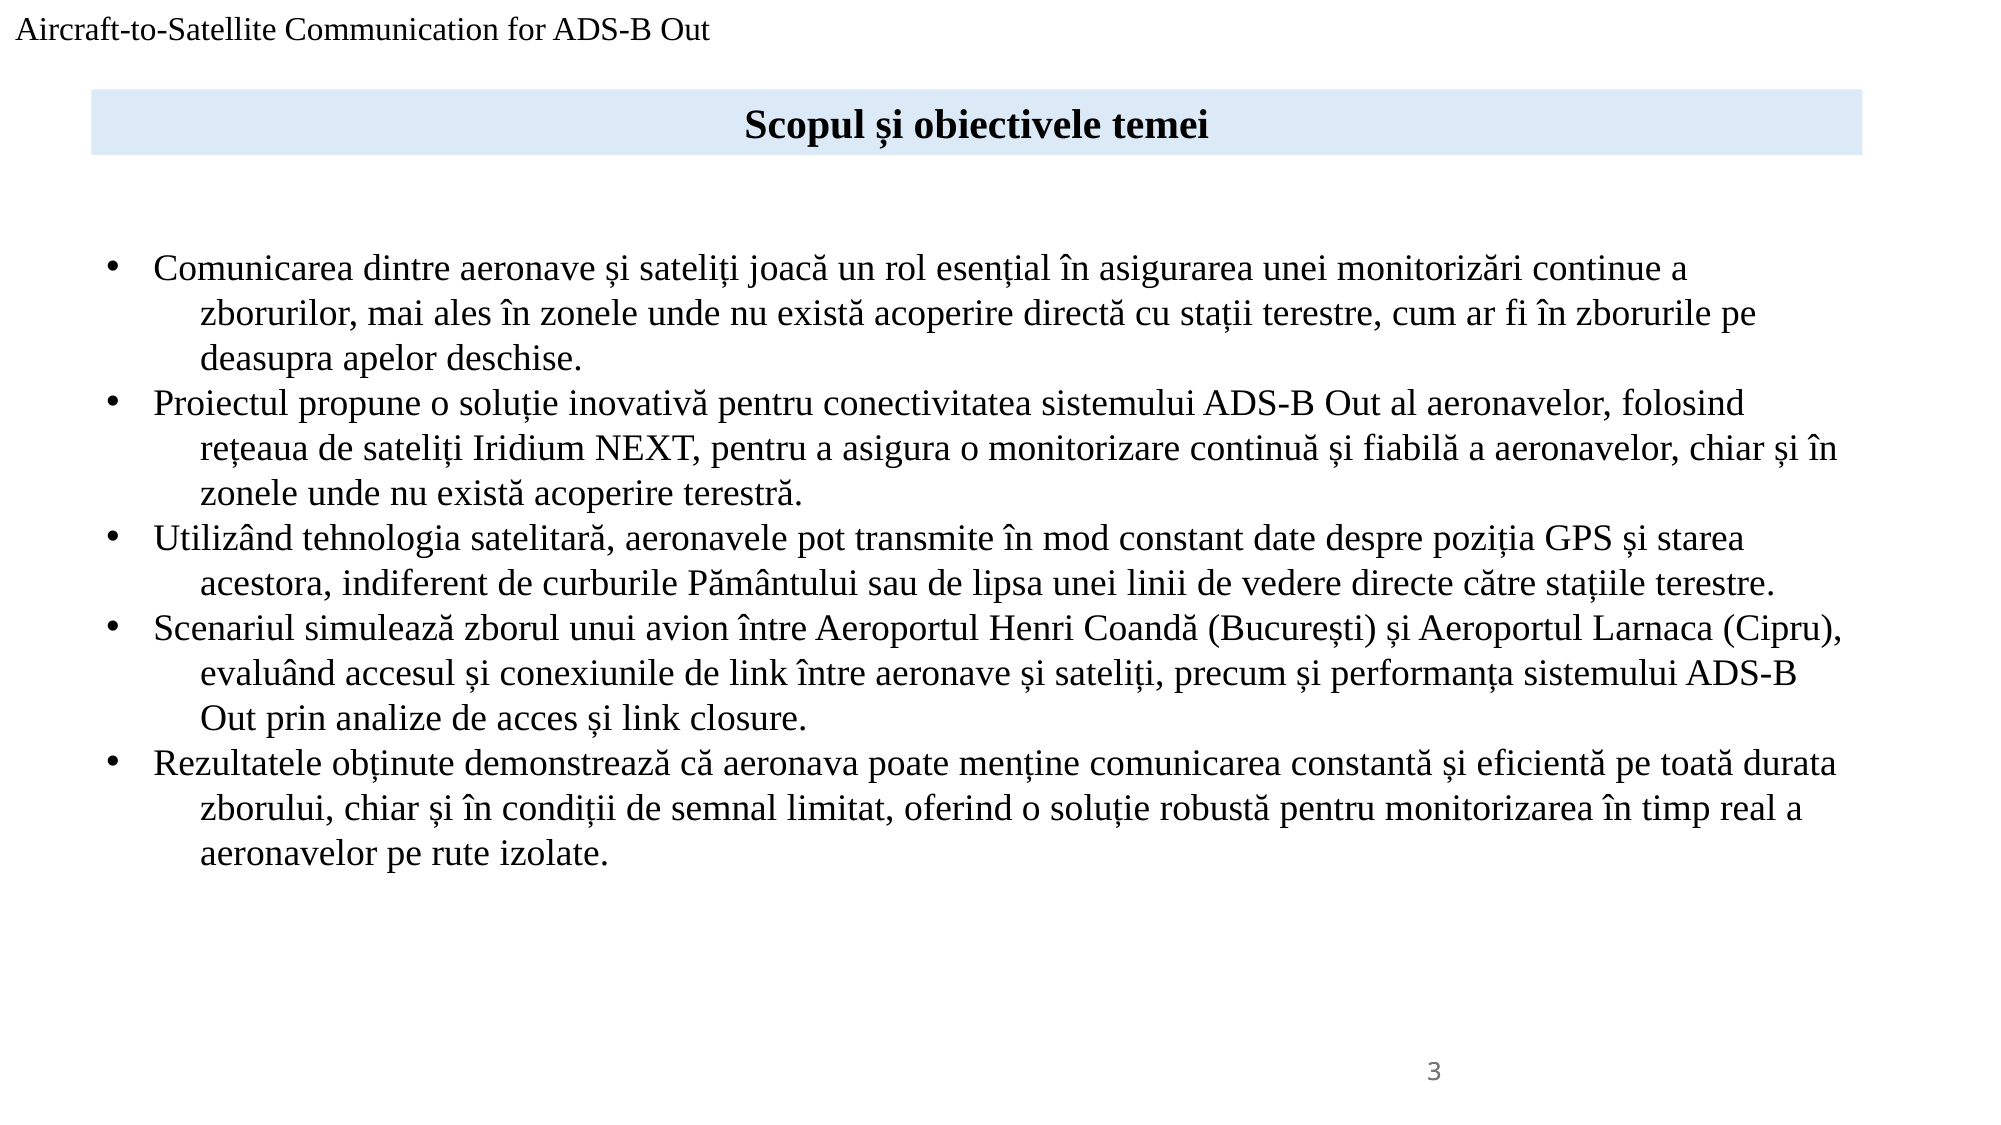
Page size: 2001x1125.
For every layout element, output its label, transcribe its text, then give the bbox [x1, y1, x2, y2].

text_box [1412, 1042, 1863, 1103]
text_box Scopul și obiectivele temei [91, 89, 1863, 155]
text_box Comunicarea dintre aeronave și sateliți joacă un rol esențial în asigurarea unei monitorizări continue a zborurilor, mai ales în zonele unde nu există acoperire directă cu stații terestre, cum ar fi în zborurile pe deasupra apelor deschise. Proiectul propune o soluție inovativă pentru conectivitatea sistemului ADS-B Out al aeronavelor, folosind rețeaua de sateliți Iridium NEXT, pentru a asigura o monitorizare continuă și fiabilă a aeronavelor, chiar și în zonele unde nu există acoperire terestră. Utilizând tehnologia satelitară, aeronavele pot transmite în mod constant date despre poziția GPS și starea acestora, indiferent de curburile Pământului sau de lipsa unei linii de vedere directe către stațiile terestre. Scenariul simulează zborul unui avion între Aeroportul Henri Coandă (București) și Aeroportul Larnaca (Cipru), evaluând accesul și conexiunile de link între aeronave și sateliți, precum și performanța sistemului ADS-B Out prin analize de acces și link closure. Rezultatele obținute demonstrează că aeronava poate menține comunicarea constantă și eficientă pe toată durata zborului, chiar și în condiții de semnal limitat, oferind o soluție robustă pentru monitorizarea în timp real a aeronavelor pe rute izolate. [91, 235, 1863, 887]
text_box Aircraft-to-Satellite Communication for ADS-B Out [0, 0, 1148, 56]
